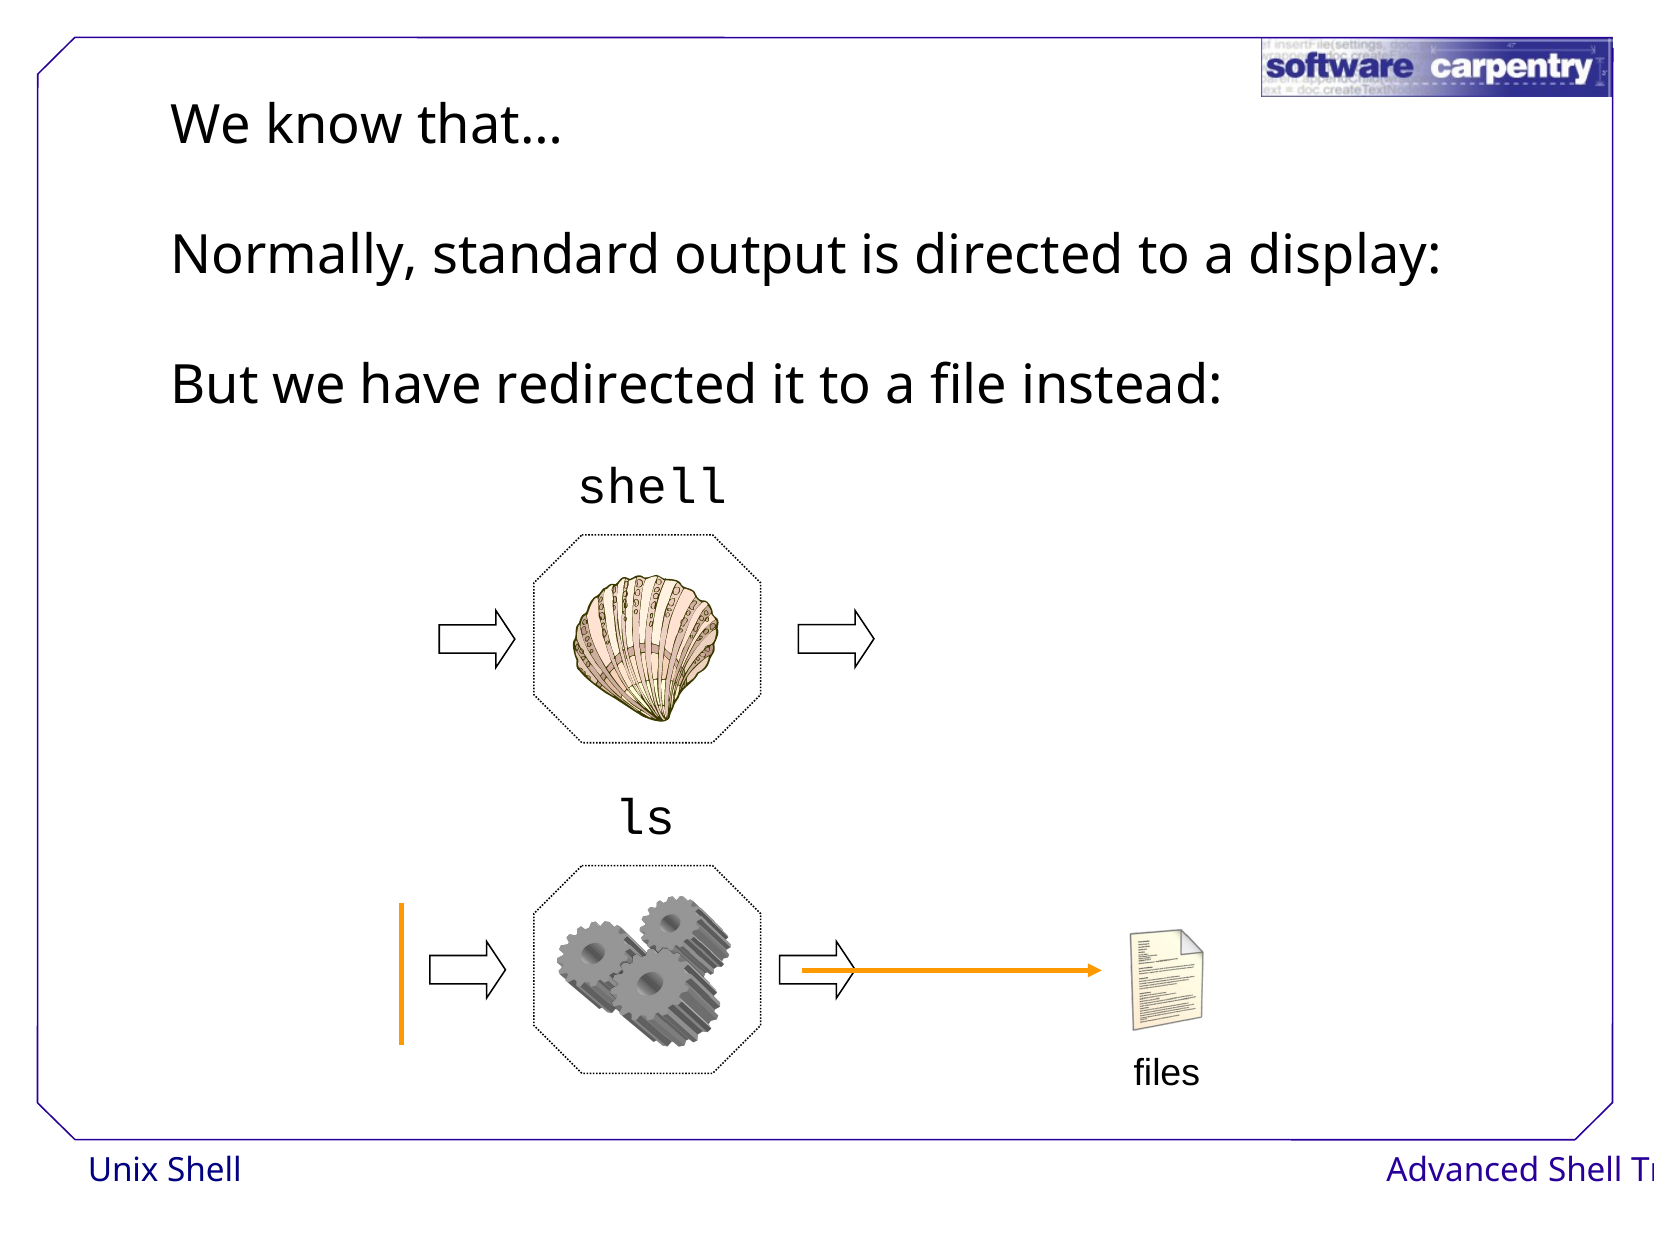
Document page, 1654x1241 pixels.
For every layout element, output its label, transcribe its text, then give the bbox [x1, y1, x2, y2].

picture [1261, 39, 1613, 97]
text_box ls [599, 761, 695, 857]
picture [571, 572, 721, 727]
text_box [641, 897, 700, 950]
text_box We know that… Normally, standard output is directed to a display: But we have redirected it to a file instead: [155, 81, 1489, 422]
picture [1110, 922, 1224, 1036]
text_box files [1118, 1044, 1216, 1102]
text_box [558, 922, 630, 986]
text_box [611, 949, 690, 1019]
text_box shell [562, 430, 771, 526]
